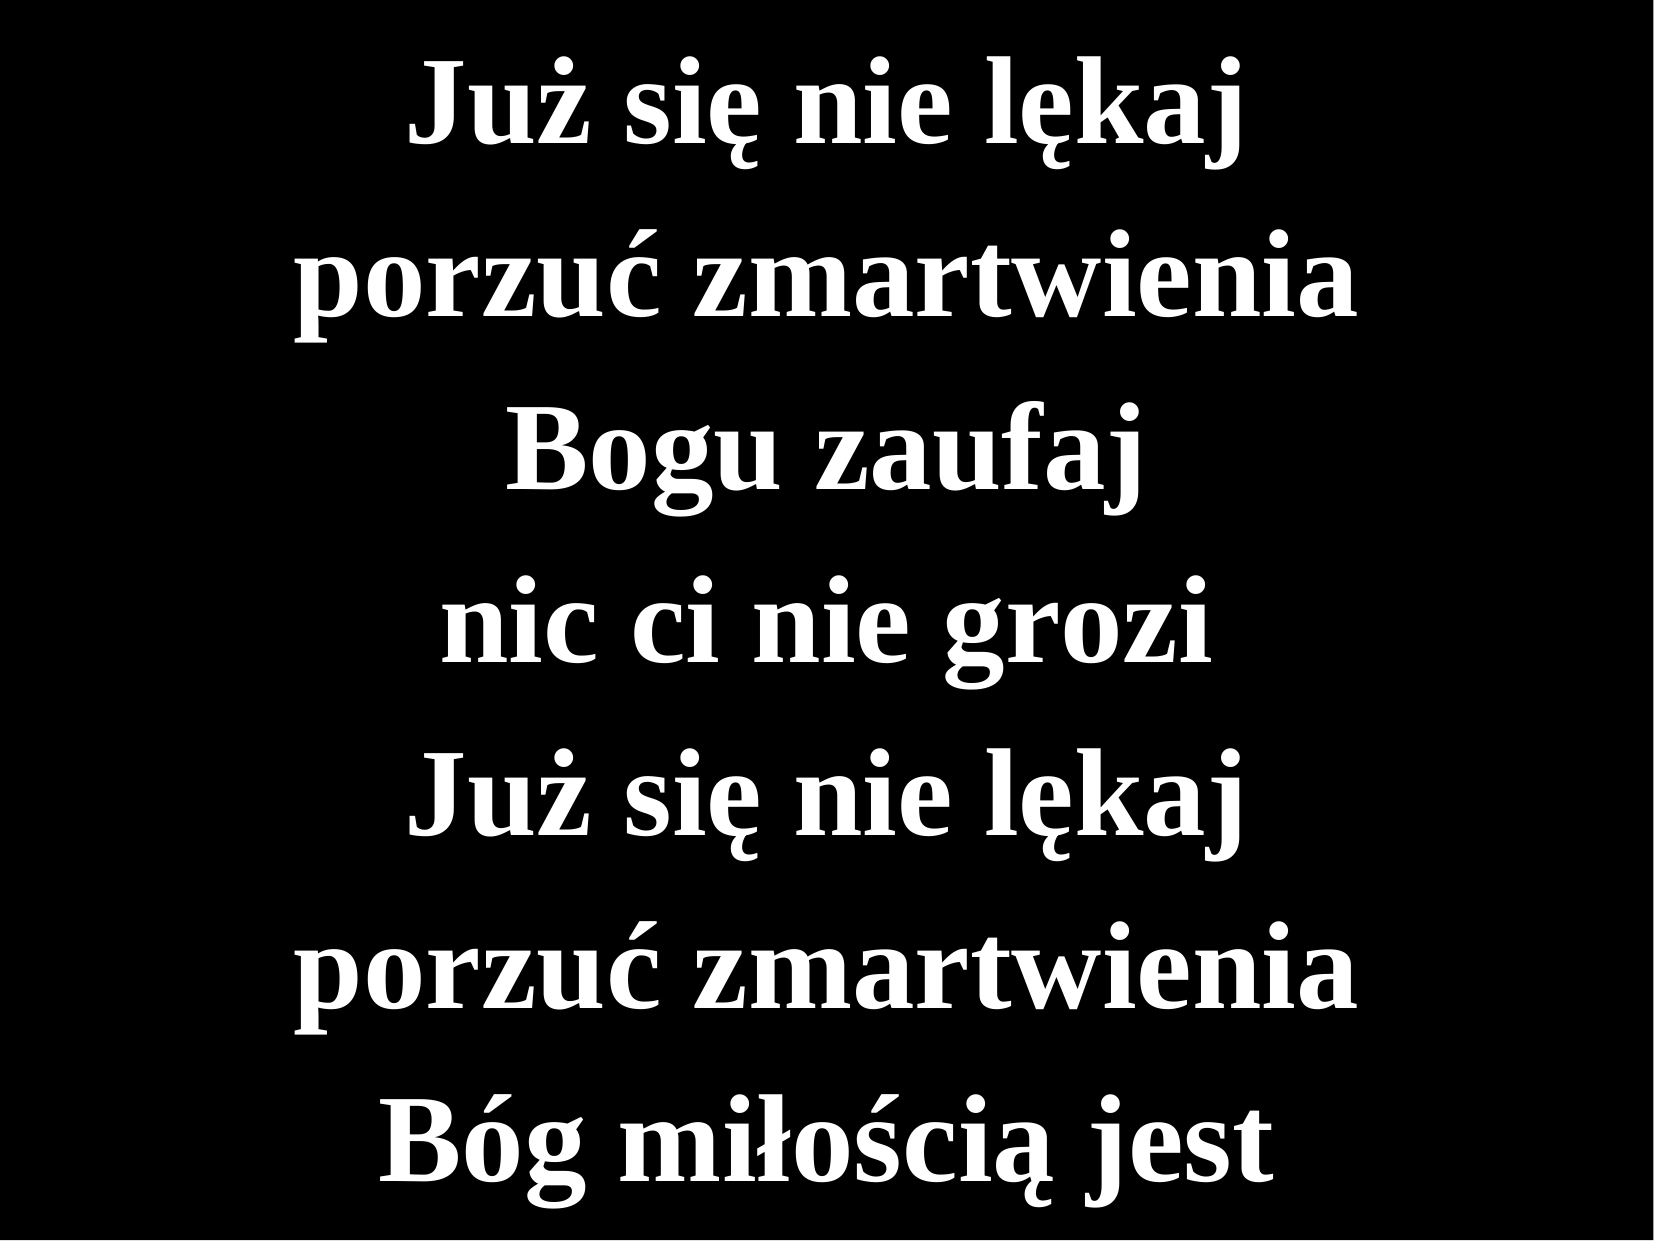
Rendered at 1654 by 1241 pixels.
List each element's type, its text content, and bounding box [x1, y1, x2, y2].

title Już się nie lękaj ppp porzuć zmartwienia ppp Bogu zaufaj ppp nic ci nie grozi ppp Już się nie lękaj ppp porzuć zmartwienia ppp Bóg miłością jest [0, 0, 1654, 1241]
